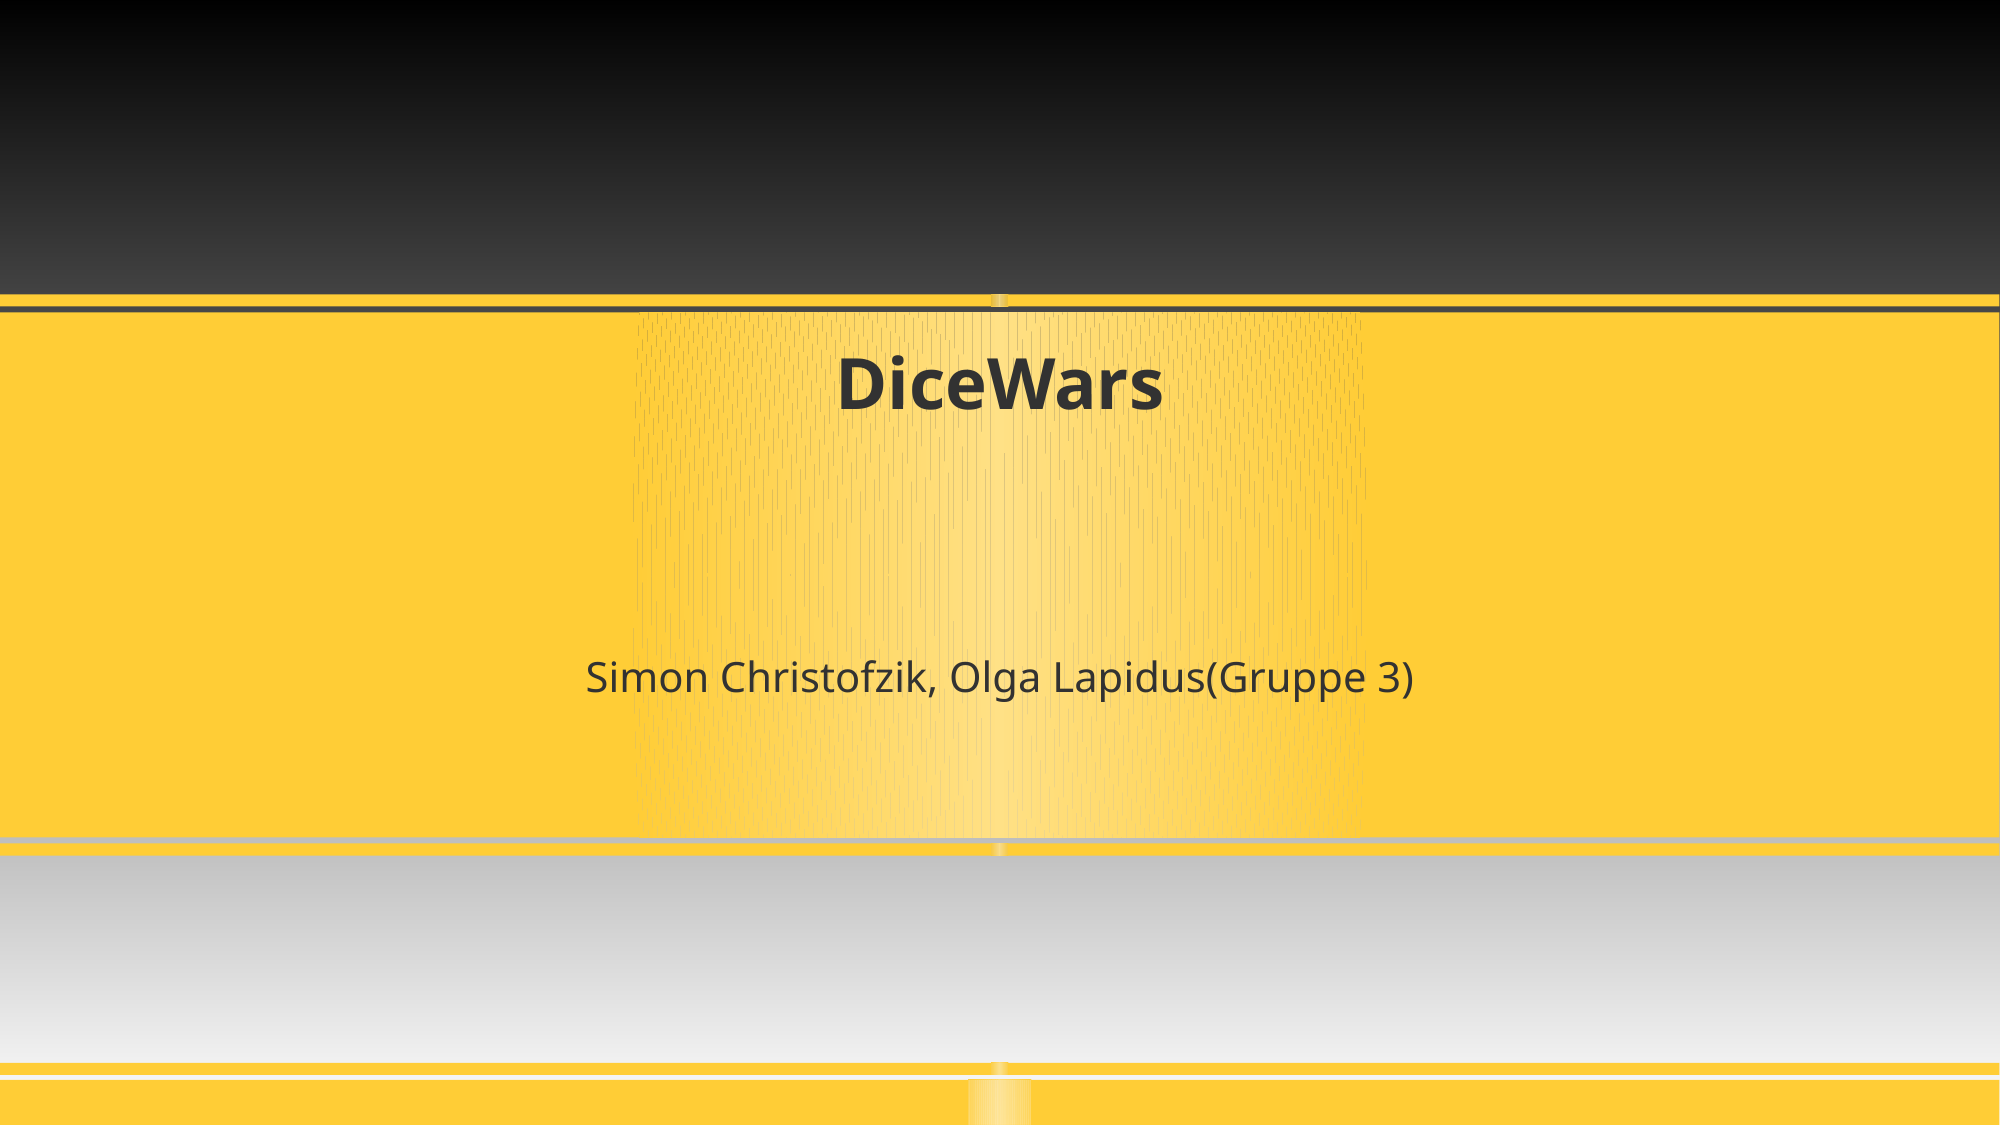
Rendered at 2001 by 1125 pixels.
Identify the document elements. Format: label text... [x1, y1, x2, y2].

subtitle Simon Christofzik, Olga Lapidus(Gruppe 3) [212, 649, 1788, 800]
title DiceWars [212, 341, 1788, 624]
